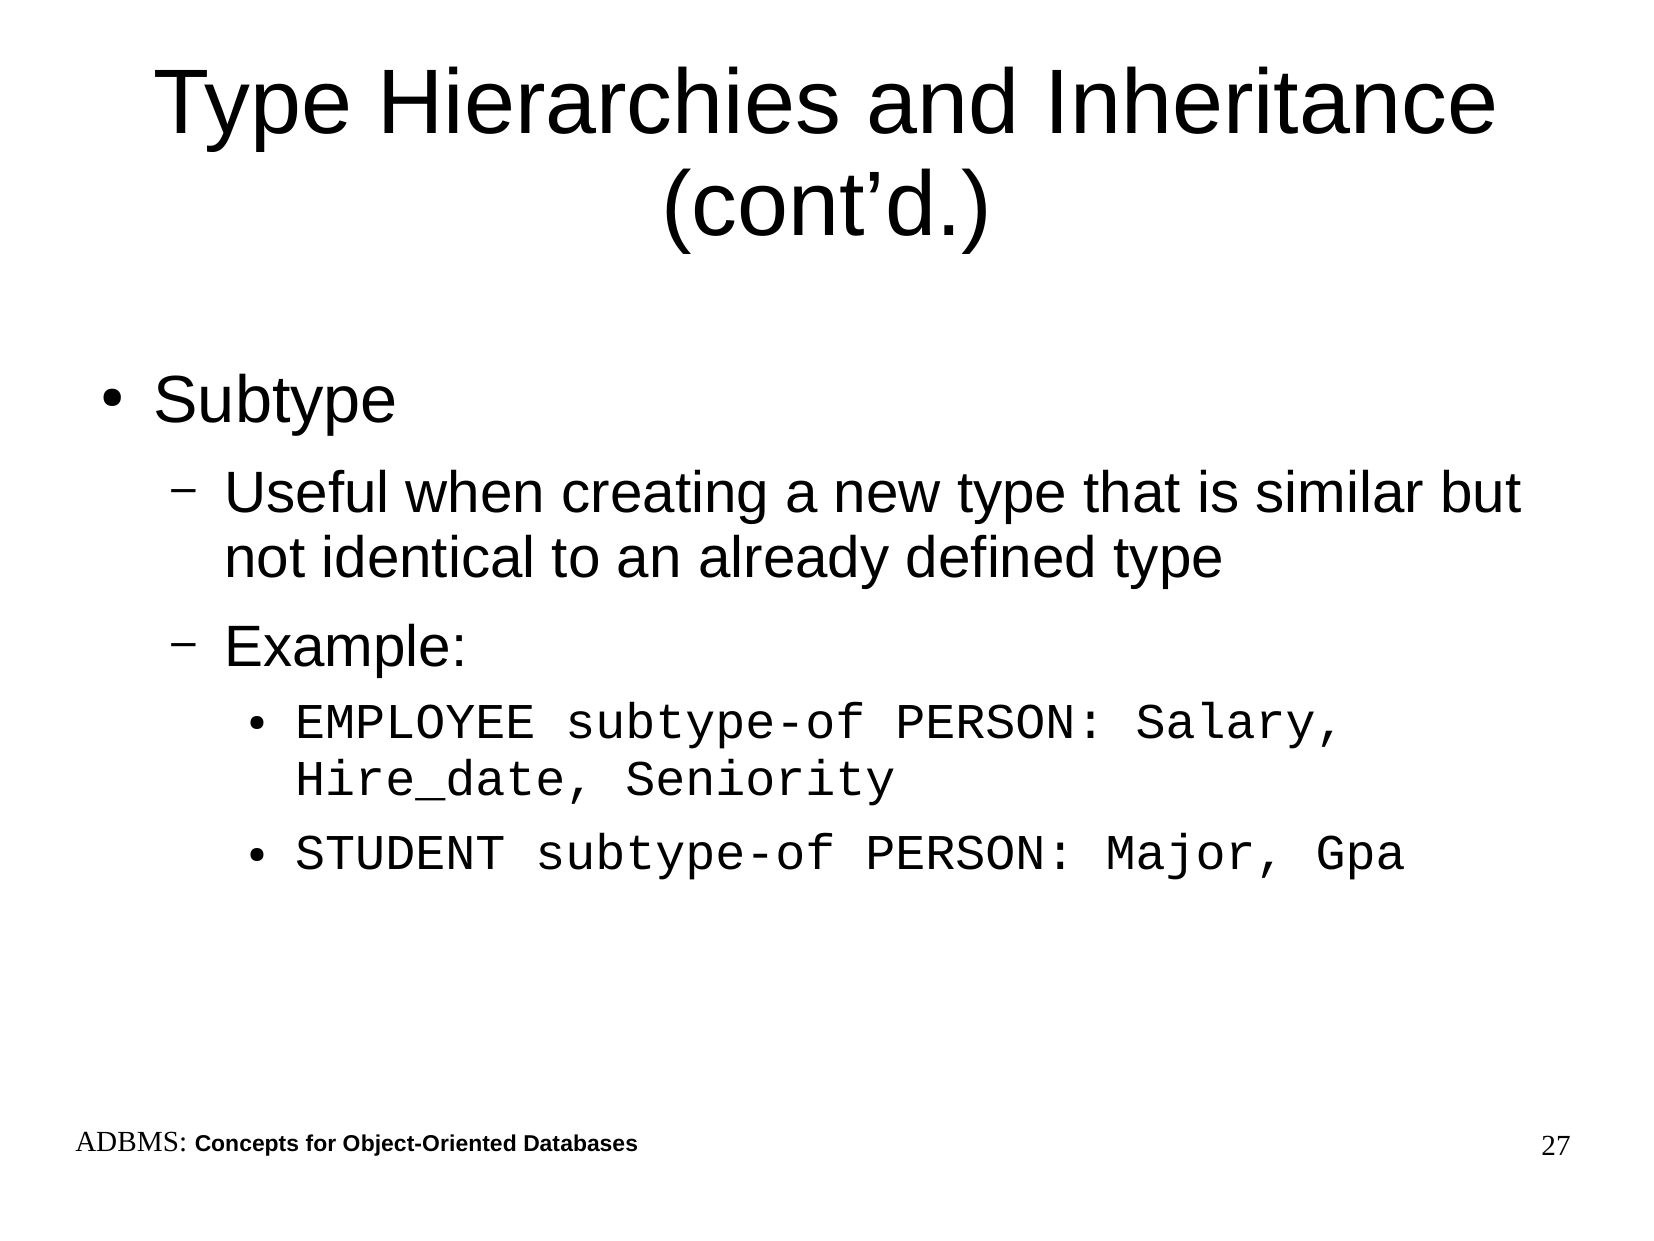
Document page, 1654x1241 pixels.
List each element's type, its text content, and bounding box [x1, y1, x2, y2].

title Type Hierarchies and Inheritance (cont’d.) [82, 49, 1571, 257]
list Subtype Useful when creating a new type that is similar but not identical to an already defined type Example: EMPLOYEE subtype-of PERSON: Salary, Hire_date, Seniority STUDENT subtype-of PERSON: Major, Gpa [82, 290, 1571, 1010]
